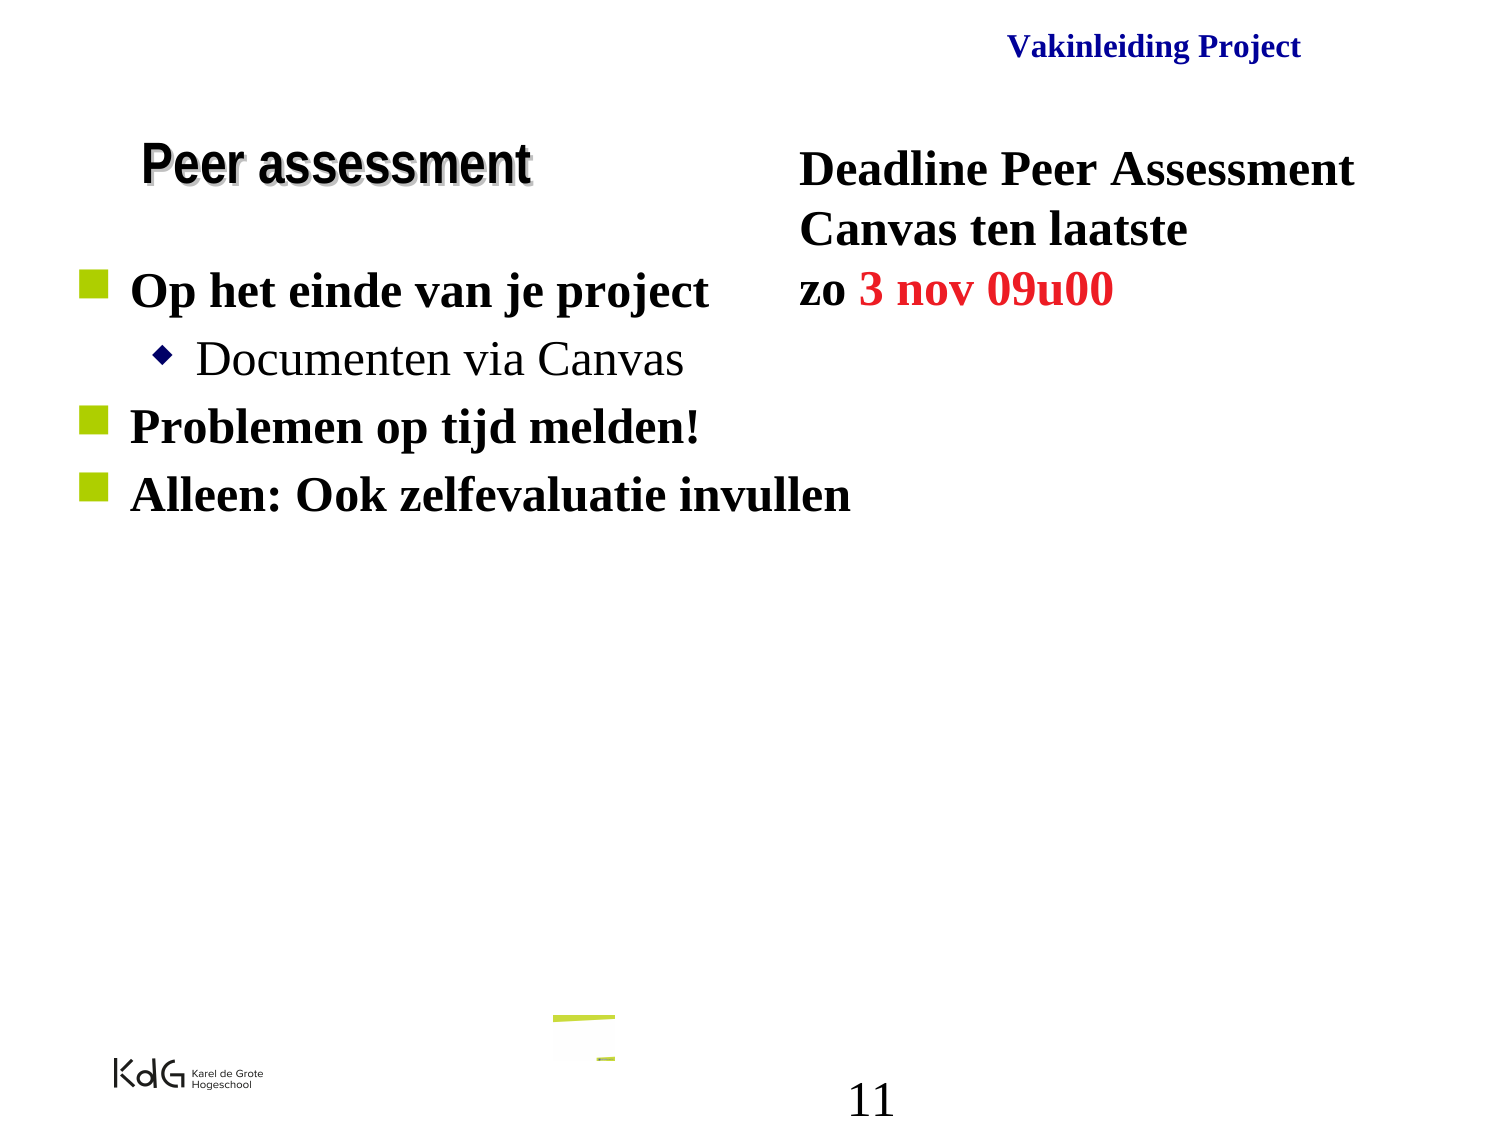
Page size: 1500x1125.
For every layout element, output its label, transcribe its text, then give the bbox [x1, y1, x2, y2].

title Peer assessment [141, 72, 1447, 253]
text_box Deadline Peer Assessment Canvas ten laatste zo 3 nov 09u00 [784, 128, 1388, 383]
picture [114, 1058, 263, 1090]
picture [553, 1015, 615, 1061]
list Op het einde van je project Documenten via Canvas Problemen op tijd melden! Alleen: Ook zelfevaluatie invullen [75, 263, 1425, 1006]
